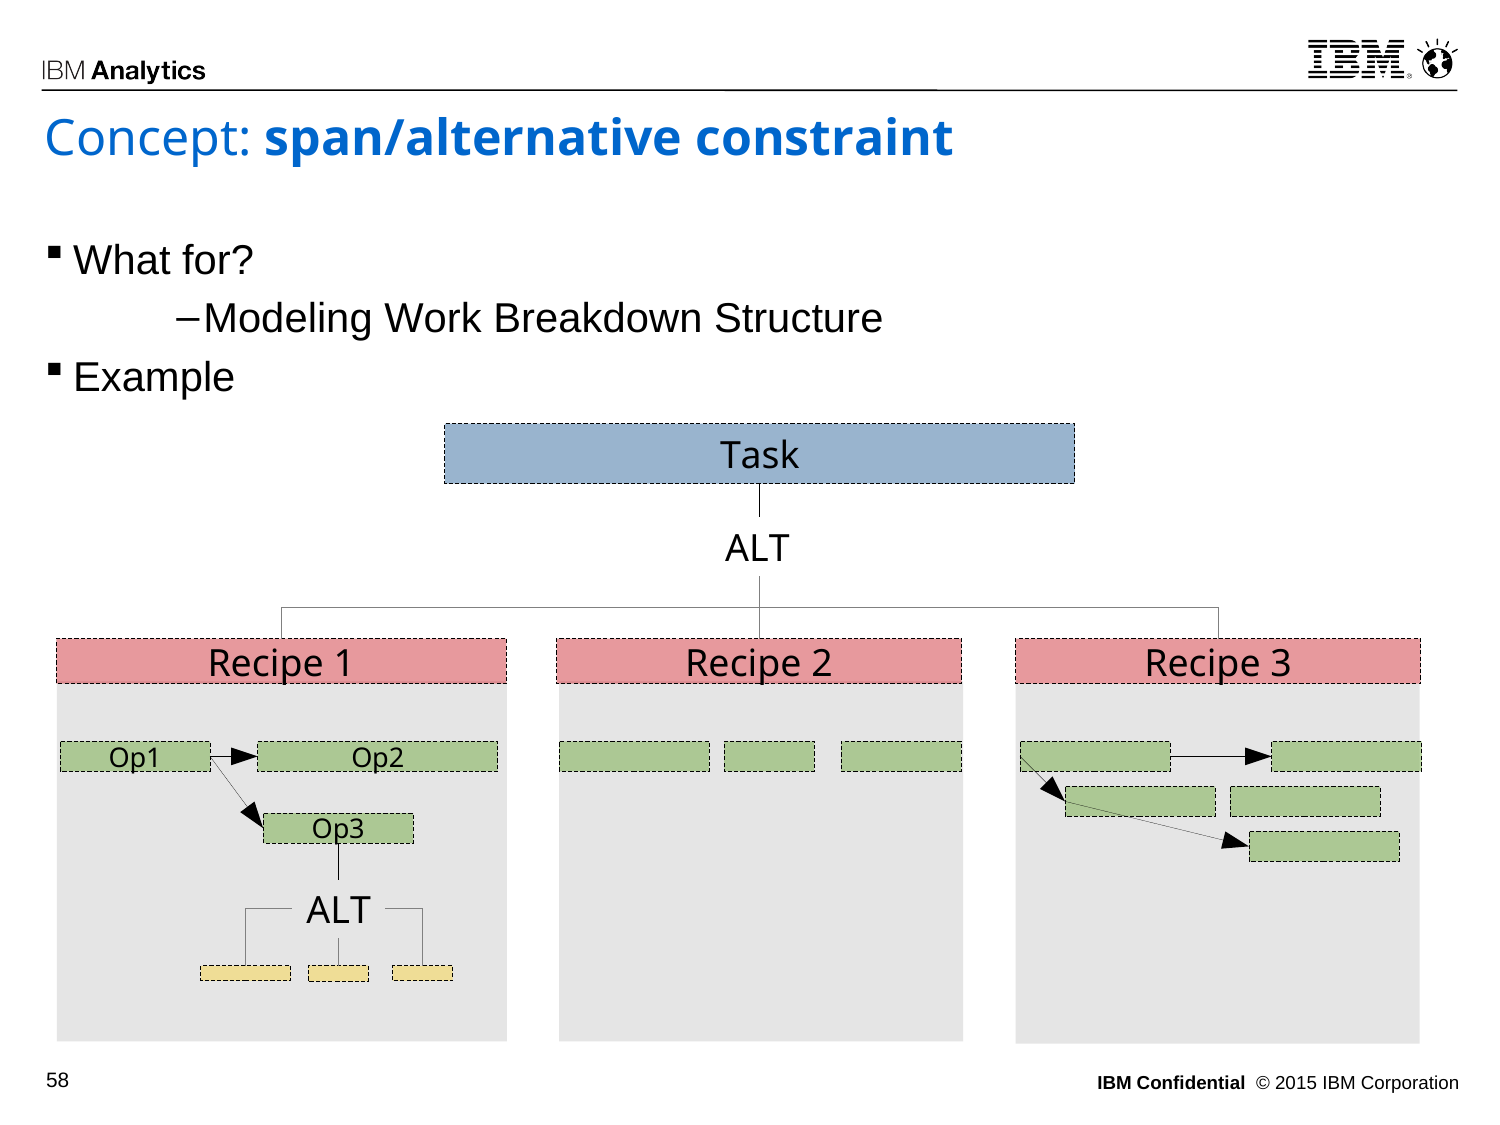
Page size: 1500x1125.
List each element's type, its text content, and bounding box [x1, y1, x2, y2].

text_box [56, 684, 507, 1042]
text_box Op1 [60, 741, 211, 772]
title Concept: span/alternative constraint [29, 97, 1500, 203]
text_box ALT [291, 879, 385, 939]
text_box Op3 [337, 825, 345, 836]
list What for? Modeling Work Breakdown Structure Example [29, 224, 1426, 432]
text_box [1015, 684, 1422, 1044]
text_box Op3 [263, 813, 414, 844]
text_box Recipe 3 [1222, 658, 1234, 674]
text_box Recipe 1 [56, 638, 507, 684]
text_box Recipe 3 [1015, 638, 1421, 684]
picture [1294, 24, 1469, 91]
text_box Recipe 2 [556, 638, 962, 684]
text_box Op2 [377, 754, 385, 765]
text_box Recipe 1 [285, 658, 297, 674]
text_box Recipe 2 [763, 658, 775, 674]
text_box ALT [710, 516, 810, 577]
picture [24, 42, 224, 99]
text_box Op1 [134, 754, 142, 765]
text_box Op2 [257, 741, 498, 772]
text_box [559, 681, 964, 1042]
text_box Task [444, 423, 1075, 484]
